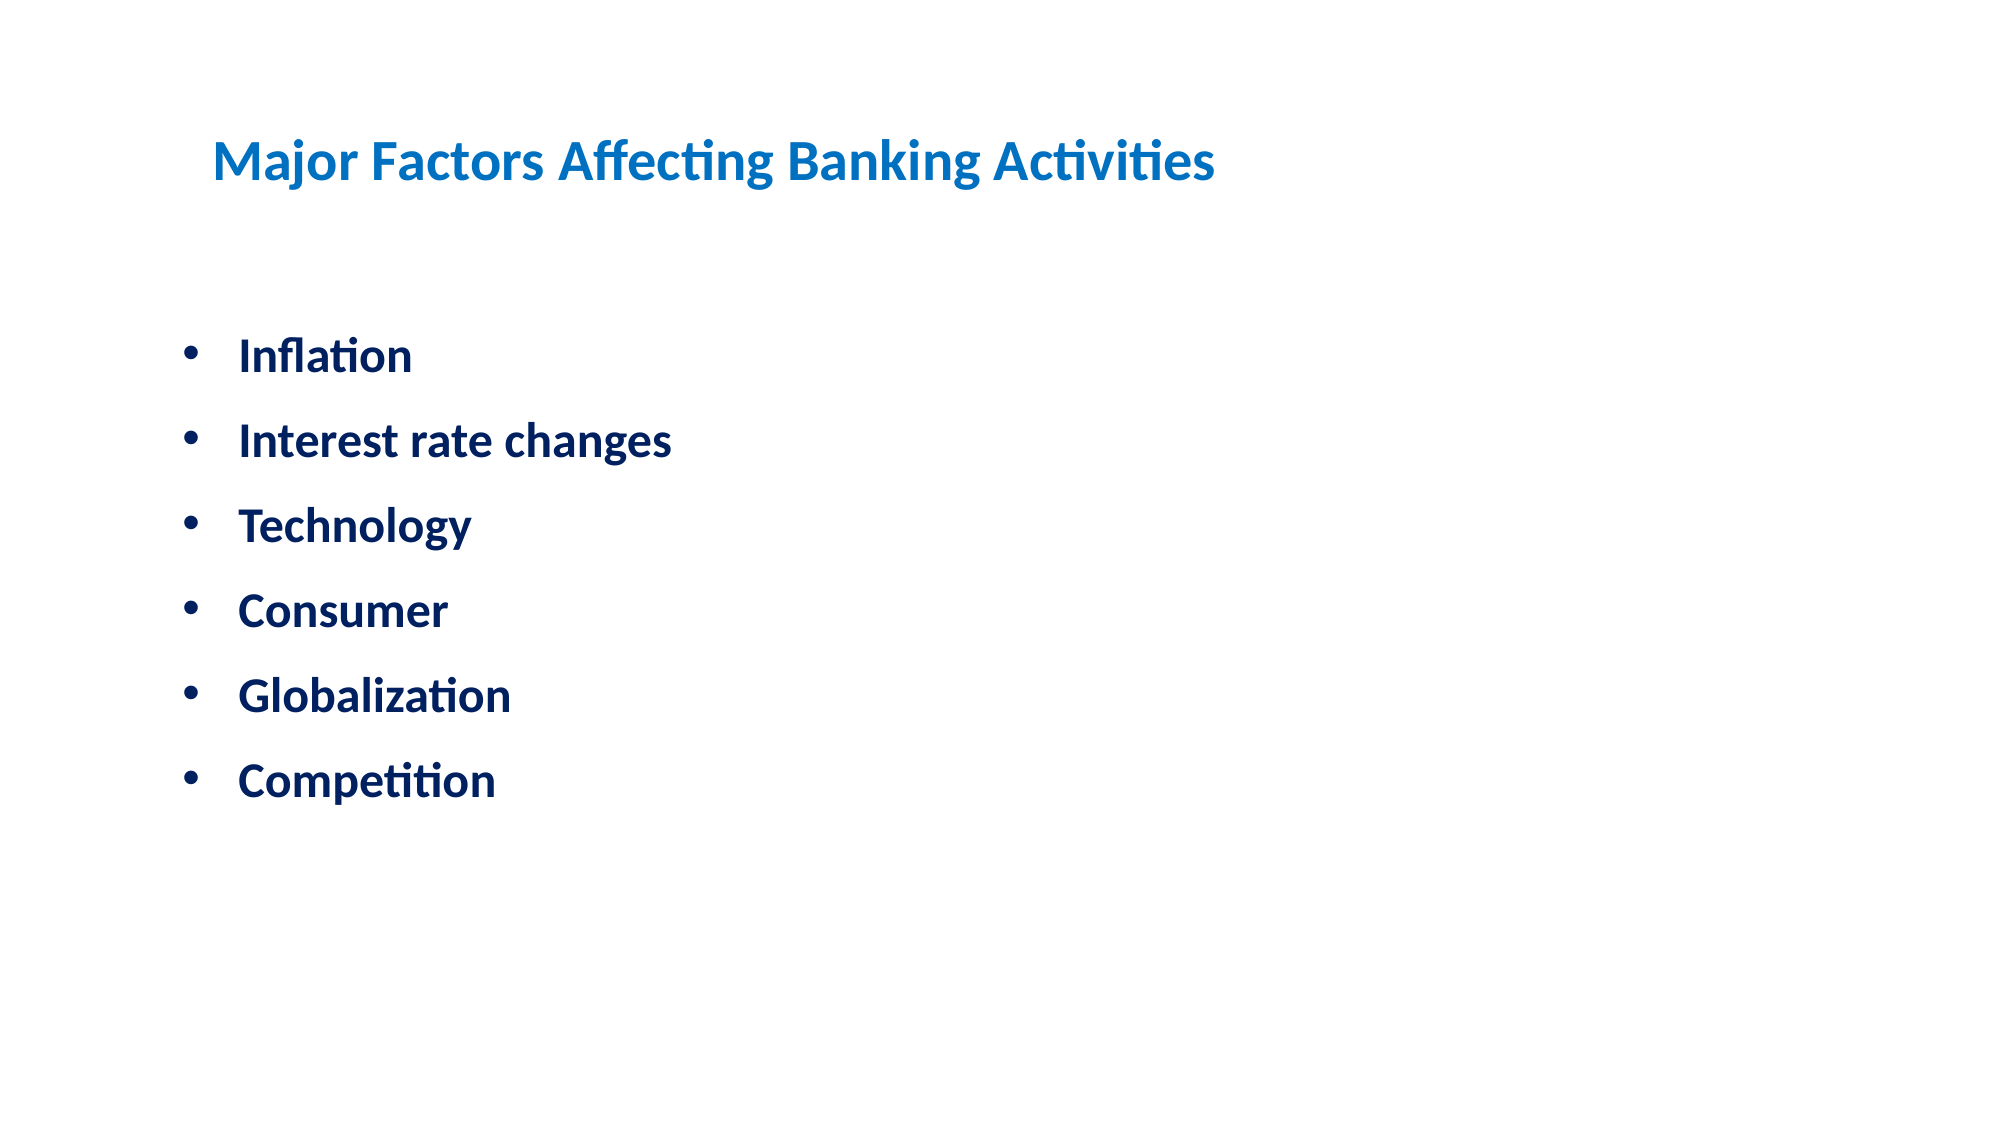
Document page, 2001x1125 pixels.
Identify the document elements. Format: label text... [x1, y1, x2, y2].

text_box Inflation Interest rate changes Technology Consumer Globalization Competition [167, 315, 1620, 815]
text_box Major Factors Affecting Banking Activities [197, 114, 1724, 200]
